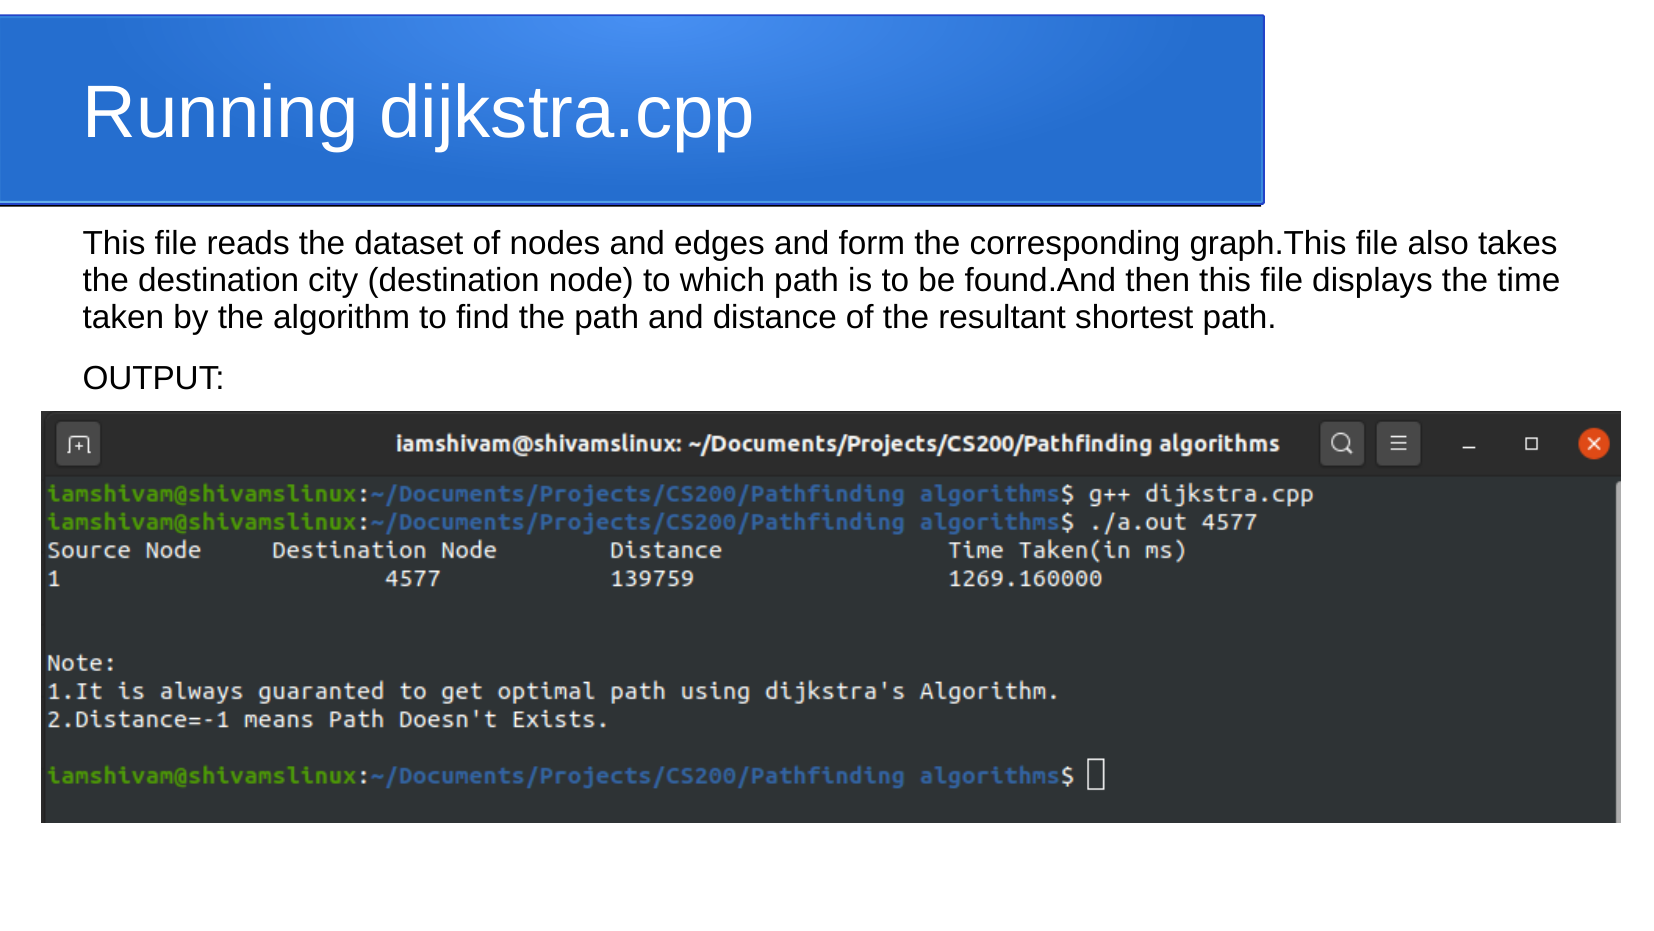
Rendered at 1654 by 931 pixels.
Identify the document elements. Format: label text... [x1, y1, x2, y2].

list This file reads the dataset of nodes and edges and form the corresponding graph.This file also takes the destination city (destination node) to which path is to be found.And then this file displays the time taken by the algorithm to find the path and distance of the resultant shortest path. OUTPUT: [82, 224, 1571, 411]
picture [41, 411, 1621, 823]
title Running dijkstra.cpp [82, 35, 1235, 189]
